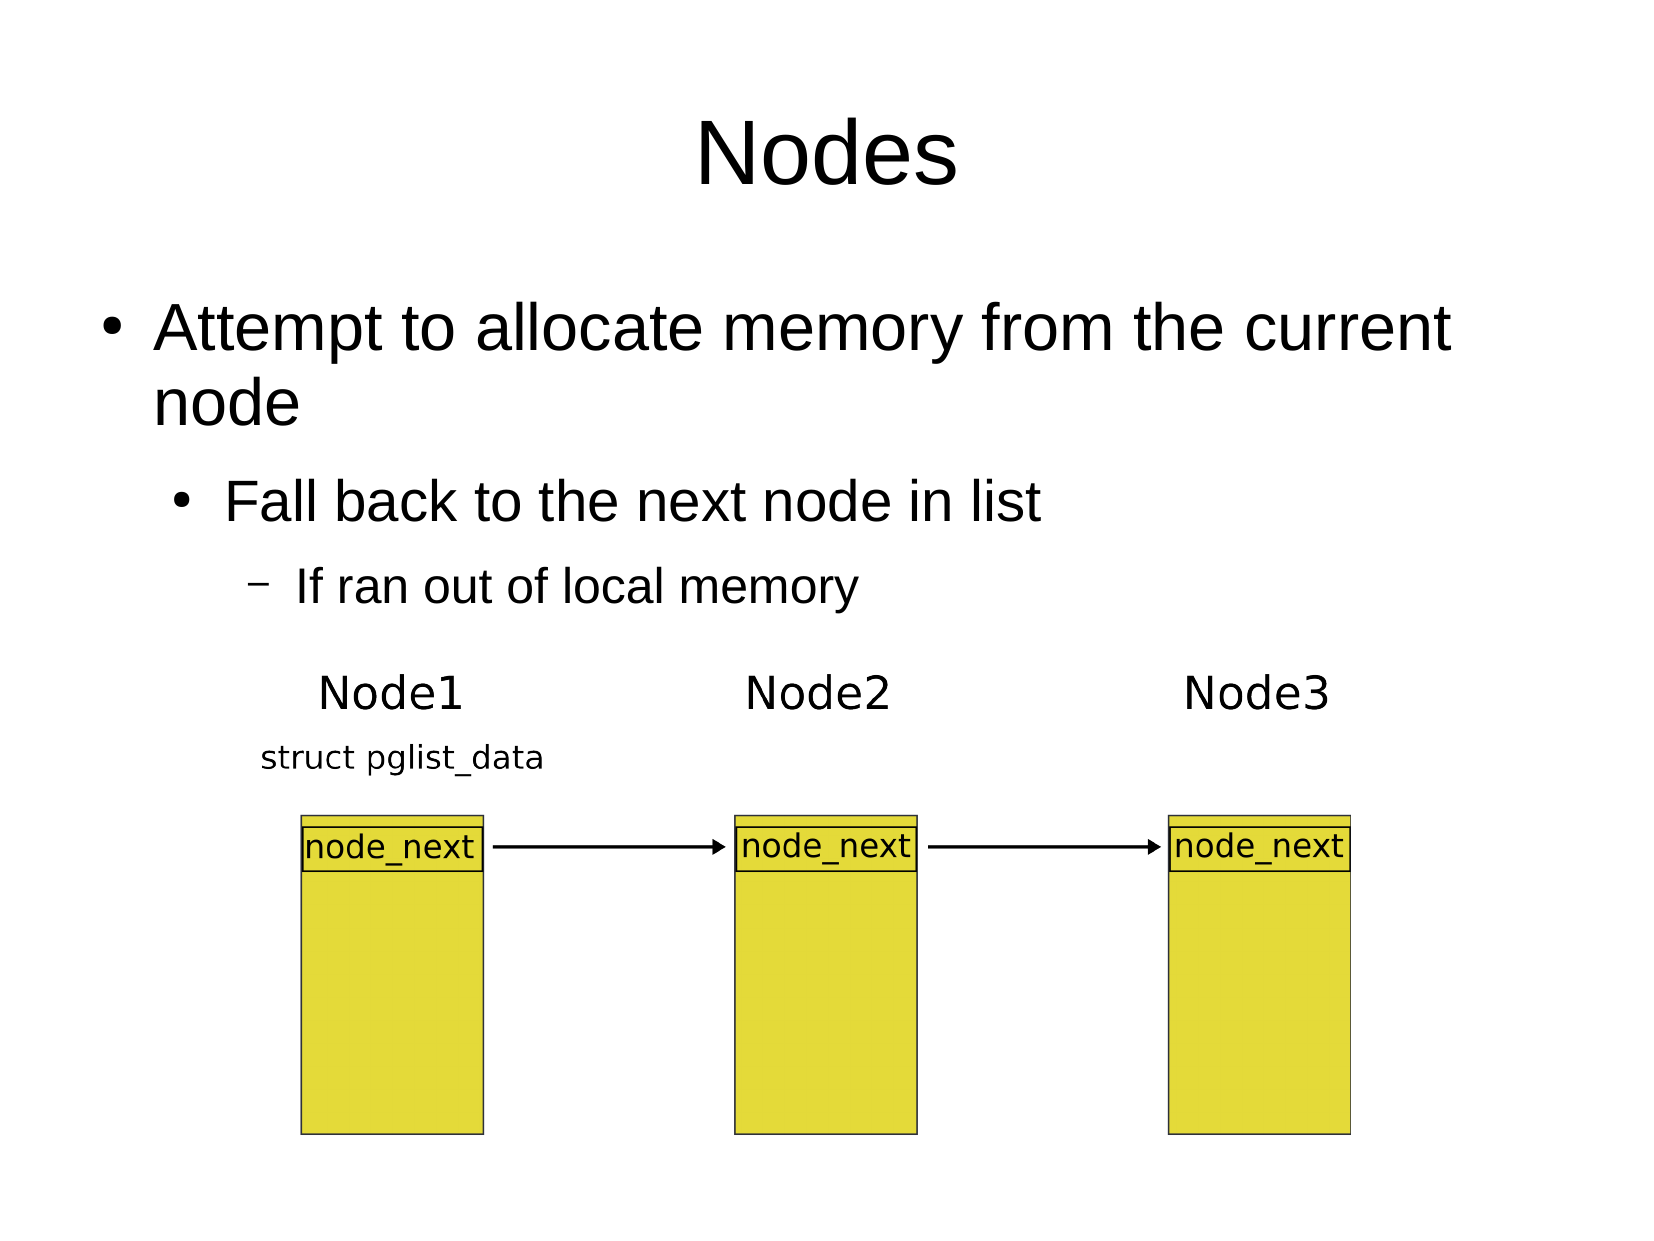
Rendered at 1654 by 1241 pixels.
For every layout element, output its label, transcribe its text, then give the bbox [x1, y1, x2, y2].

list Attempt to allocate memory from the current node Fall back to the next node in list If ran out of local memory [82, 290, 1571, 1010]
picture [262, 674, 1351, 1136]
title Nodes [82, 49, 1571, 257]
